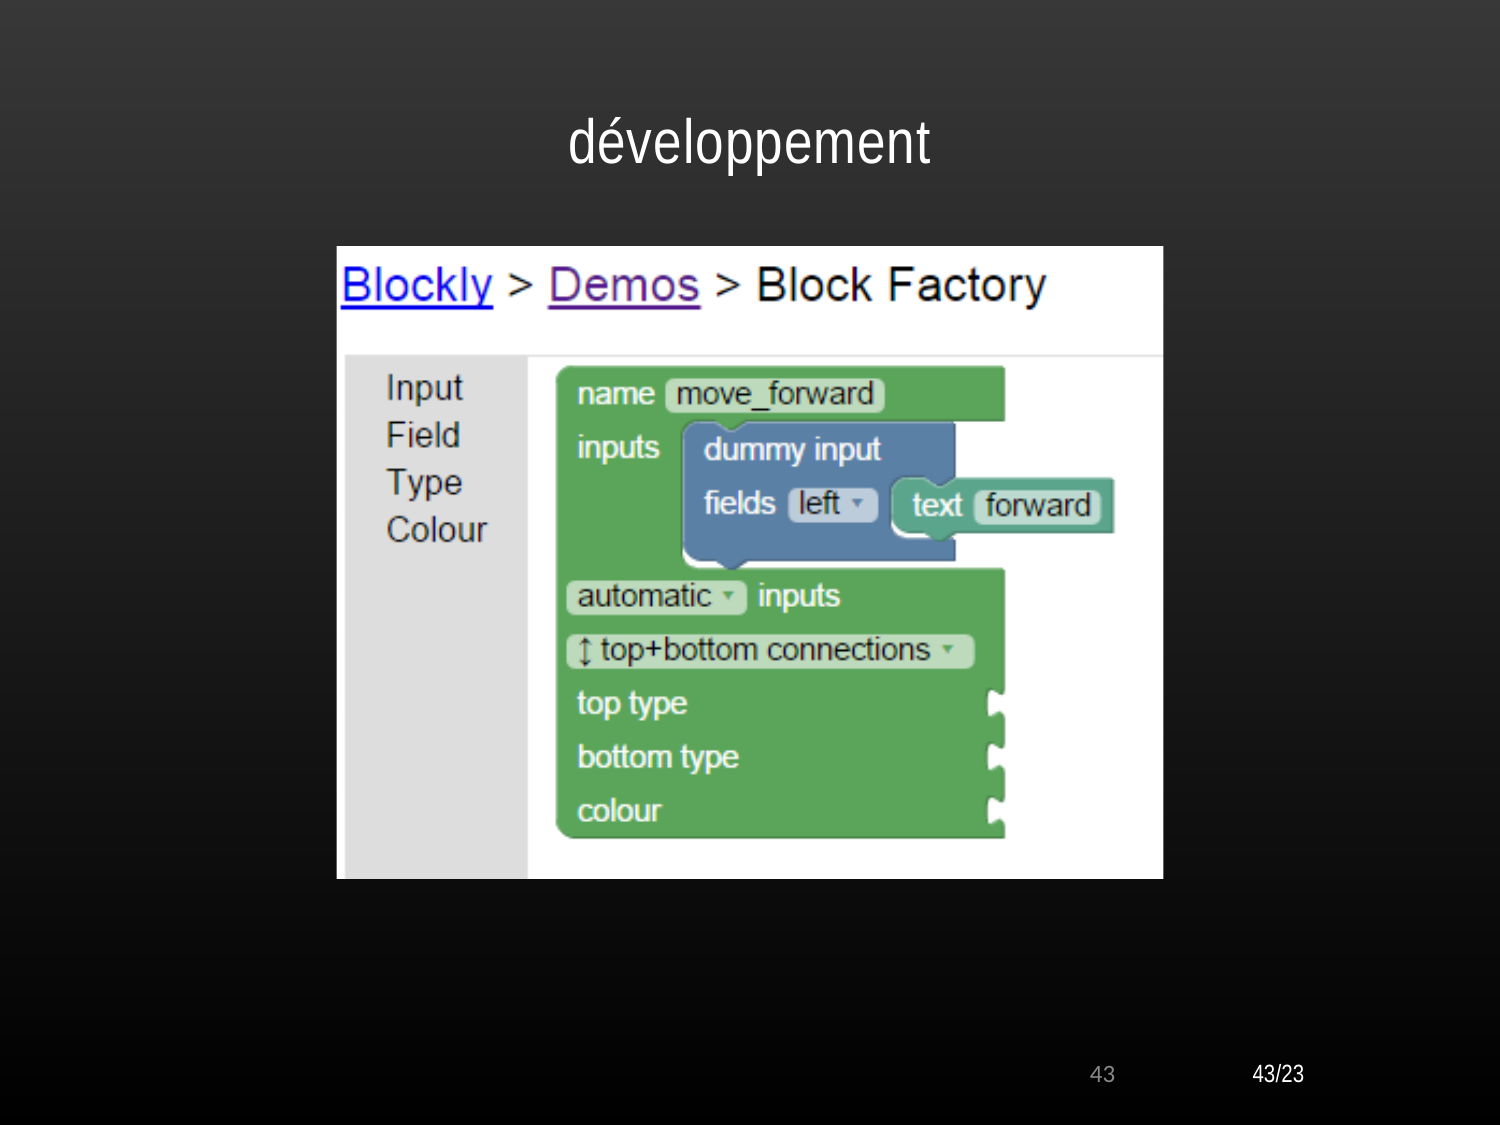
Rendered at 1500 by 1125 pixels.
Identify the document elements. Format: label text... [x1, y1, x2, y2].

title développement [99, 45, 1400, 233]
text_box <numéro>/23 [1237, 1042, 1401, 1103]
picture [336, 246, 1164, 879]
